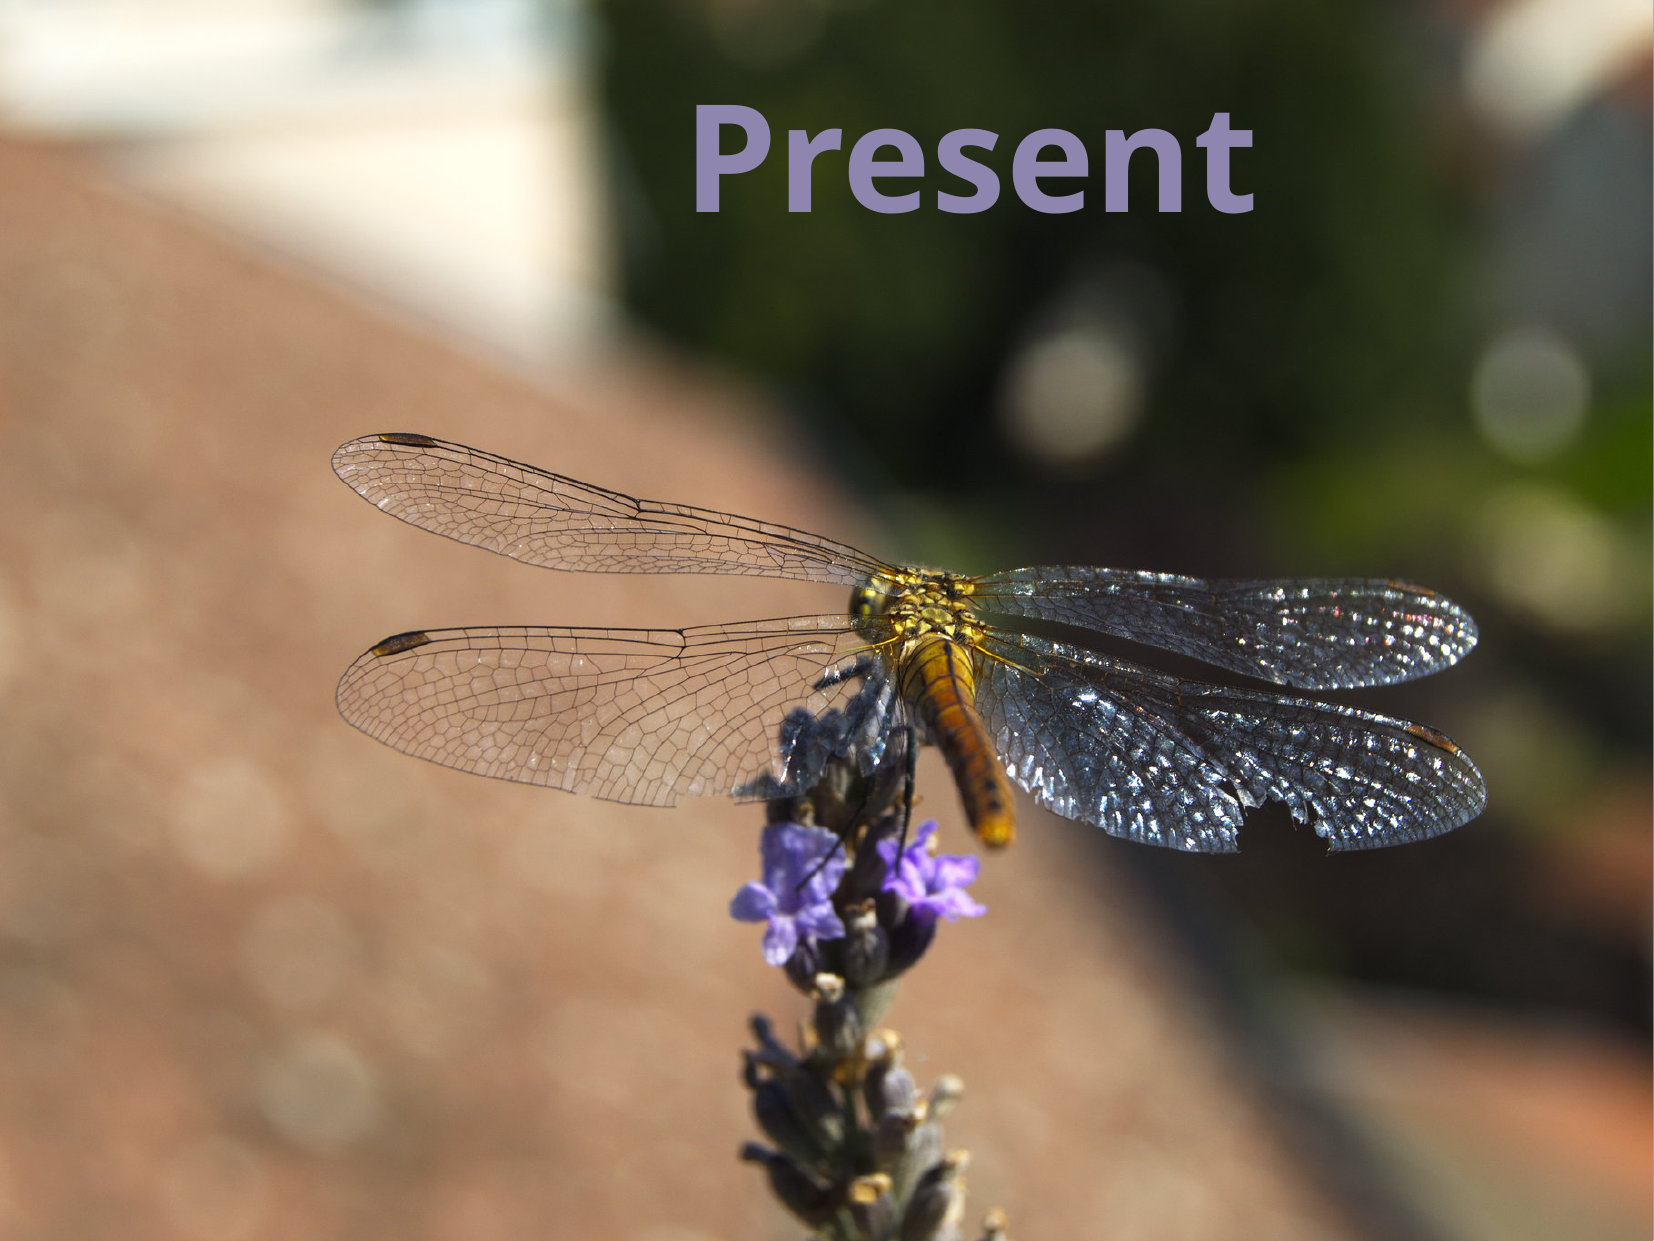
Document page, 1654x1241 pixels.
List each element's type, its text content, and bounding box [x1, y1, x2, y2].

list Present [191, 52, 1654, 631]
picture [0, 0, 1654, 1241]
